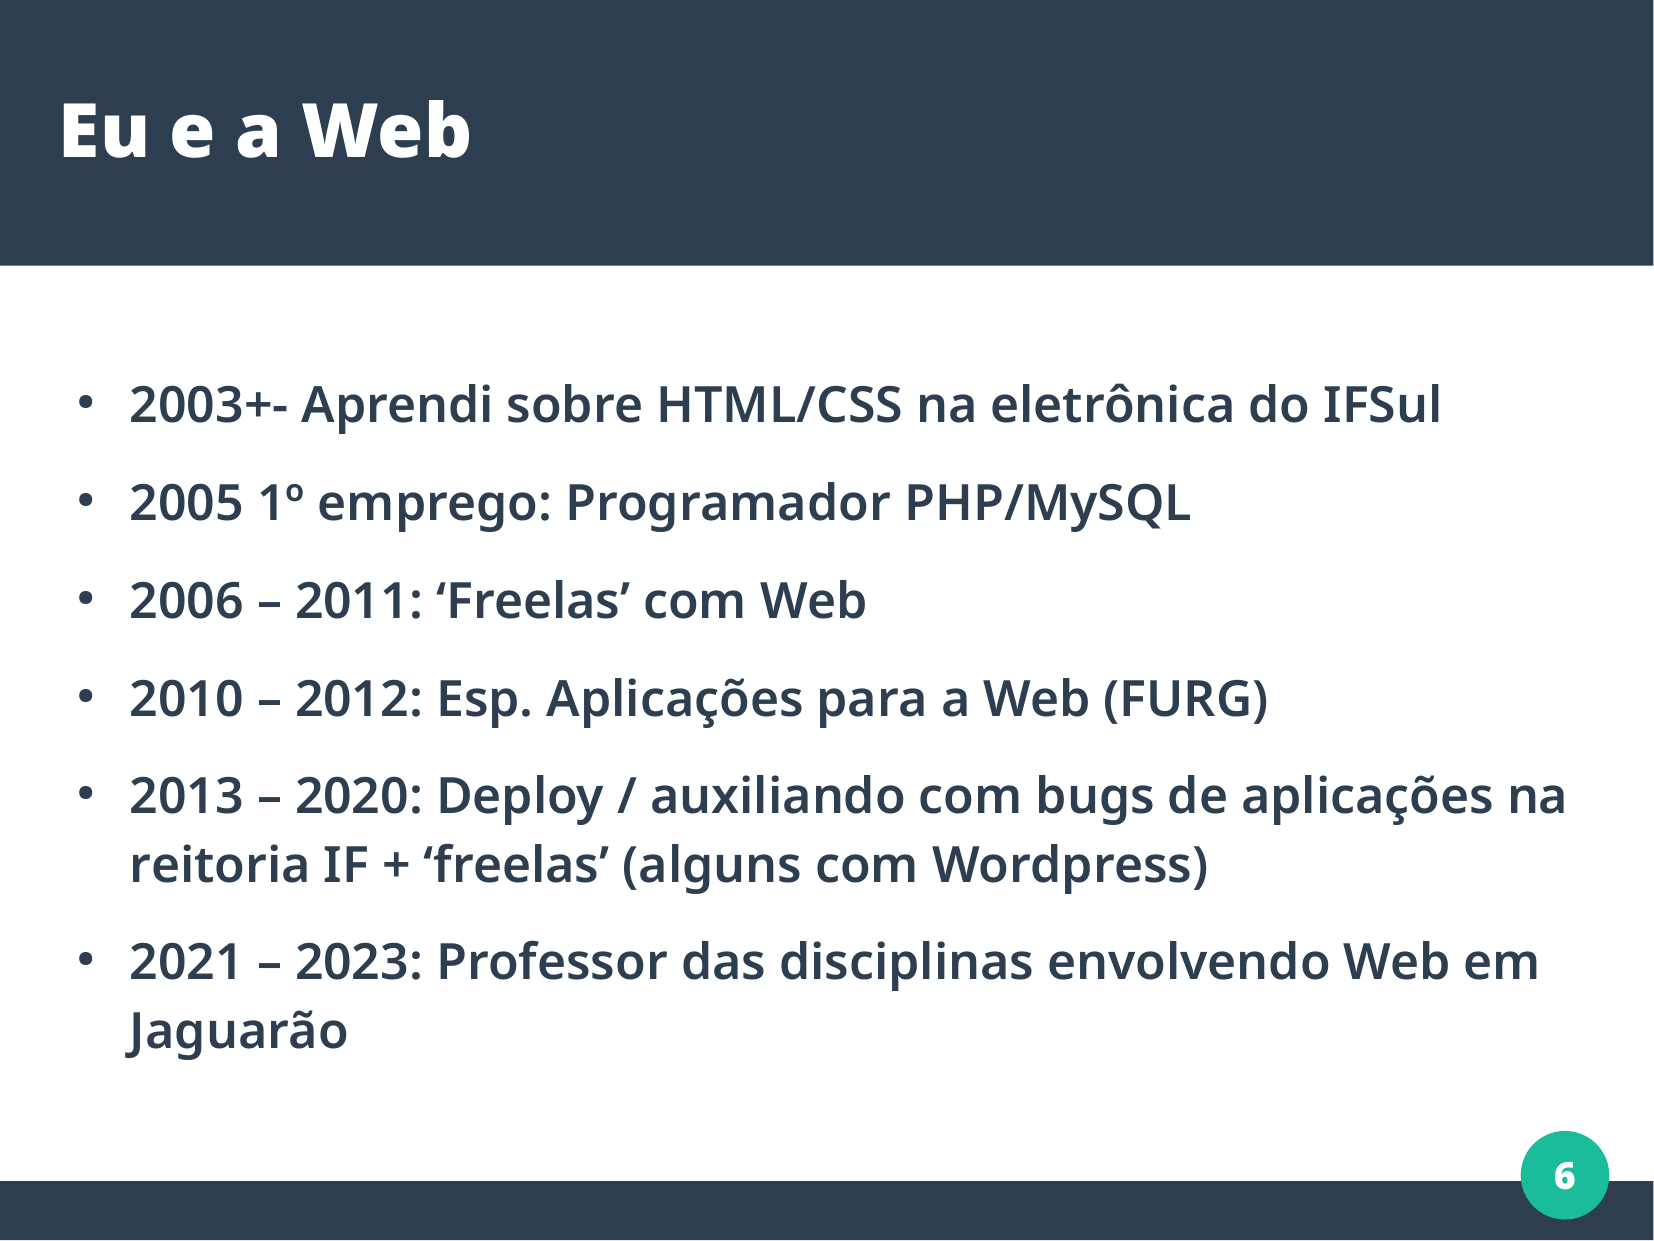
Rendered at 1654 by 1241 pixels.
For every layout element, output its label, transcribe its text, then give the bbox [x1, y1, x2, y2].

title Eu e a Web [59, 49, 1595, 207]
list 2003+- Aprendi sobre HTML/CSS na eletrônica do IFSul 2005 1º emprego: Programador PHP/MySQL 2006 – 2011: ‘Freelas’ com Web 2010 – 2012: Esp. Aplicações para a Web (FURG) 2013 – 2020: Deploy / auxiliando com bugs de aplicações na reitoria IF + ‘freelas’ (alguns com Wordpress) 2021 – 2023: Professor das disciplinas envolvendo Web em Jaguarão [59, 271, 1595, 1099]
